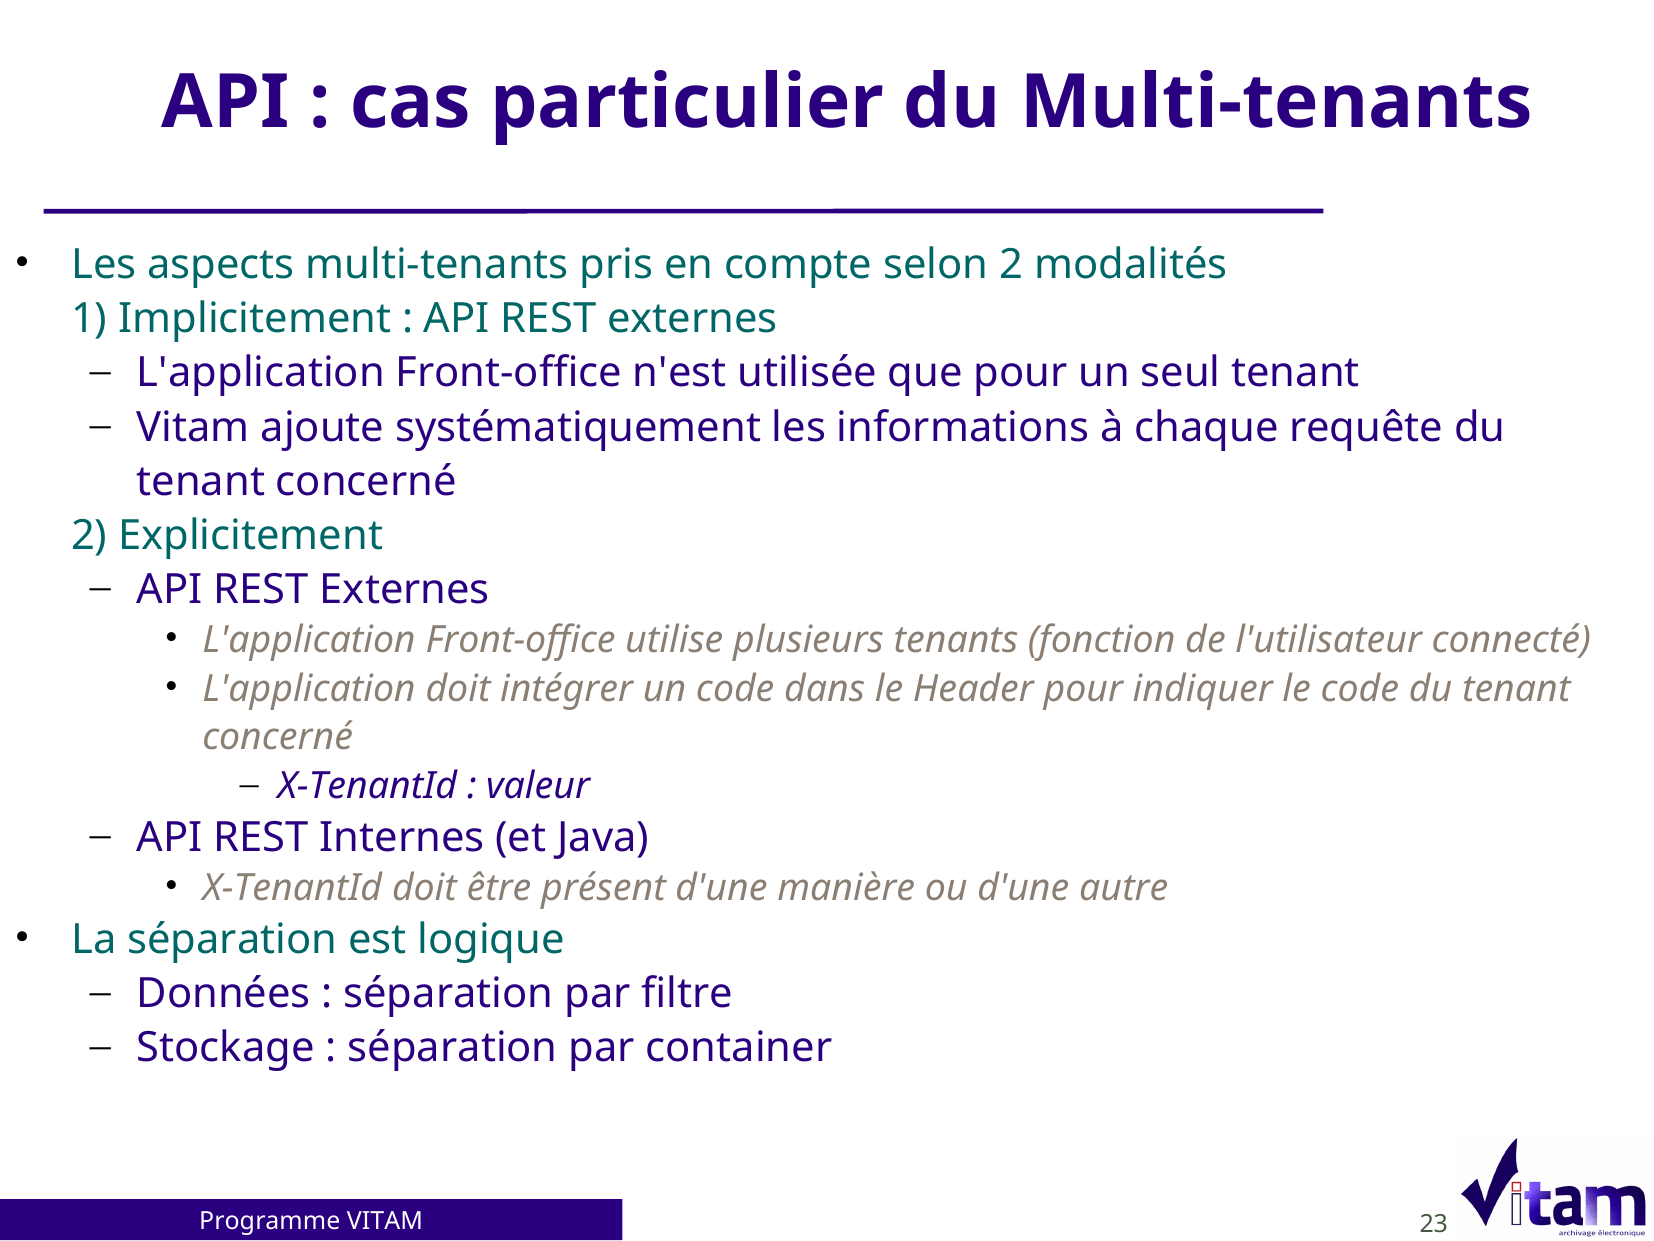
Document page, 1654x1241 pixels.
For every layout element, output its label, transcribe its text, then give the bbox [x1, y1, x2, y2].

title API : cas particulier du Multi-tenants [147, 21, 1628, 179]
list Les aspects multi-tenants pris en compte selon 2 modalités 1) Implicitement : API REST externes L'application Front-office n'est utilisée que pour un seul tenant Vitam ajoute systématiquement les informations à chaque requête du tenant concerné 2) Explicitement API REST Externes L'application Front-office utilise plusieurs tenants (fonction de l'utilisateur connecté) L'application doit intégrer un code dans le Header pour indiquer le code du tenant concerné X-TenantId : valeur API REST Internes (et Java) X-TenantId doit être présent d'une manière ou d'une autre La séparation est logique Données : séparation par filtre Stockage : séparation par container [0, 227, 1642, 1198]
picture [1455, 1134, 1654, 1241]
